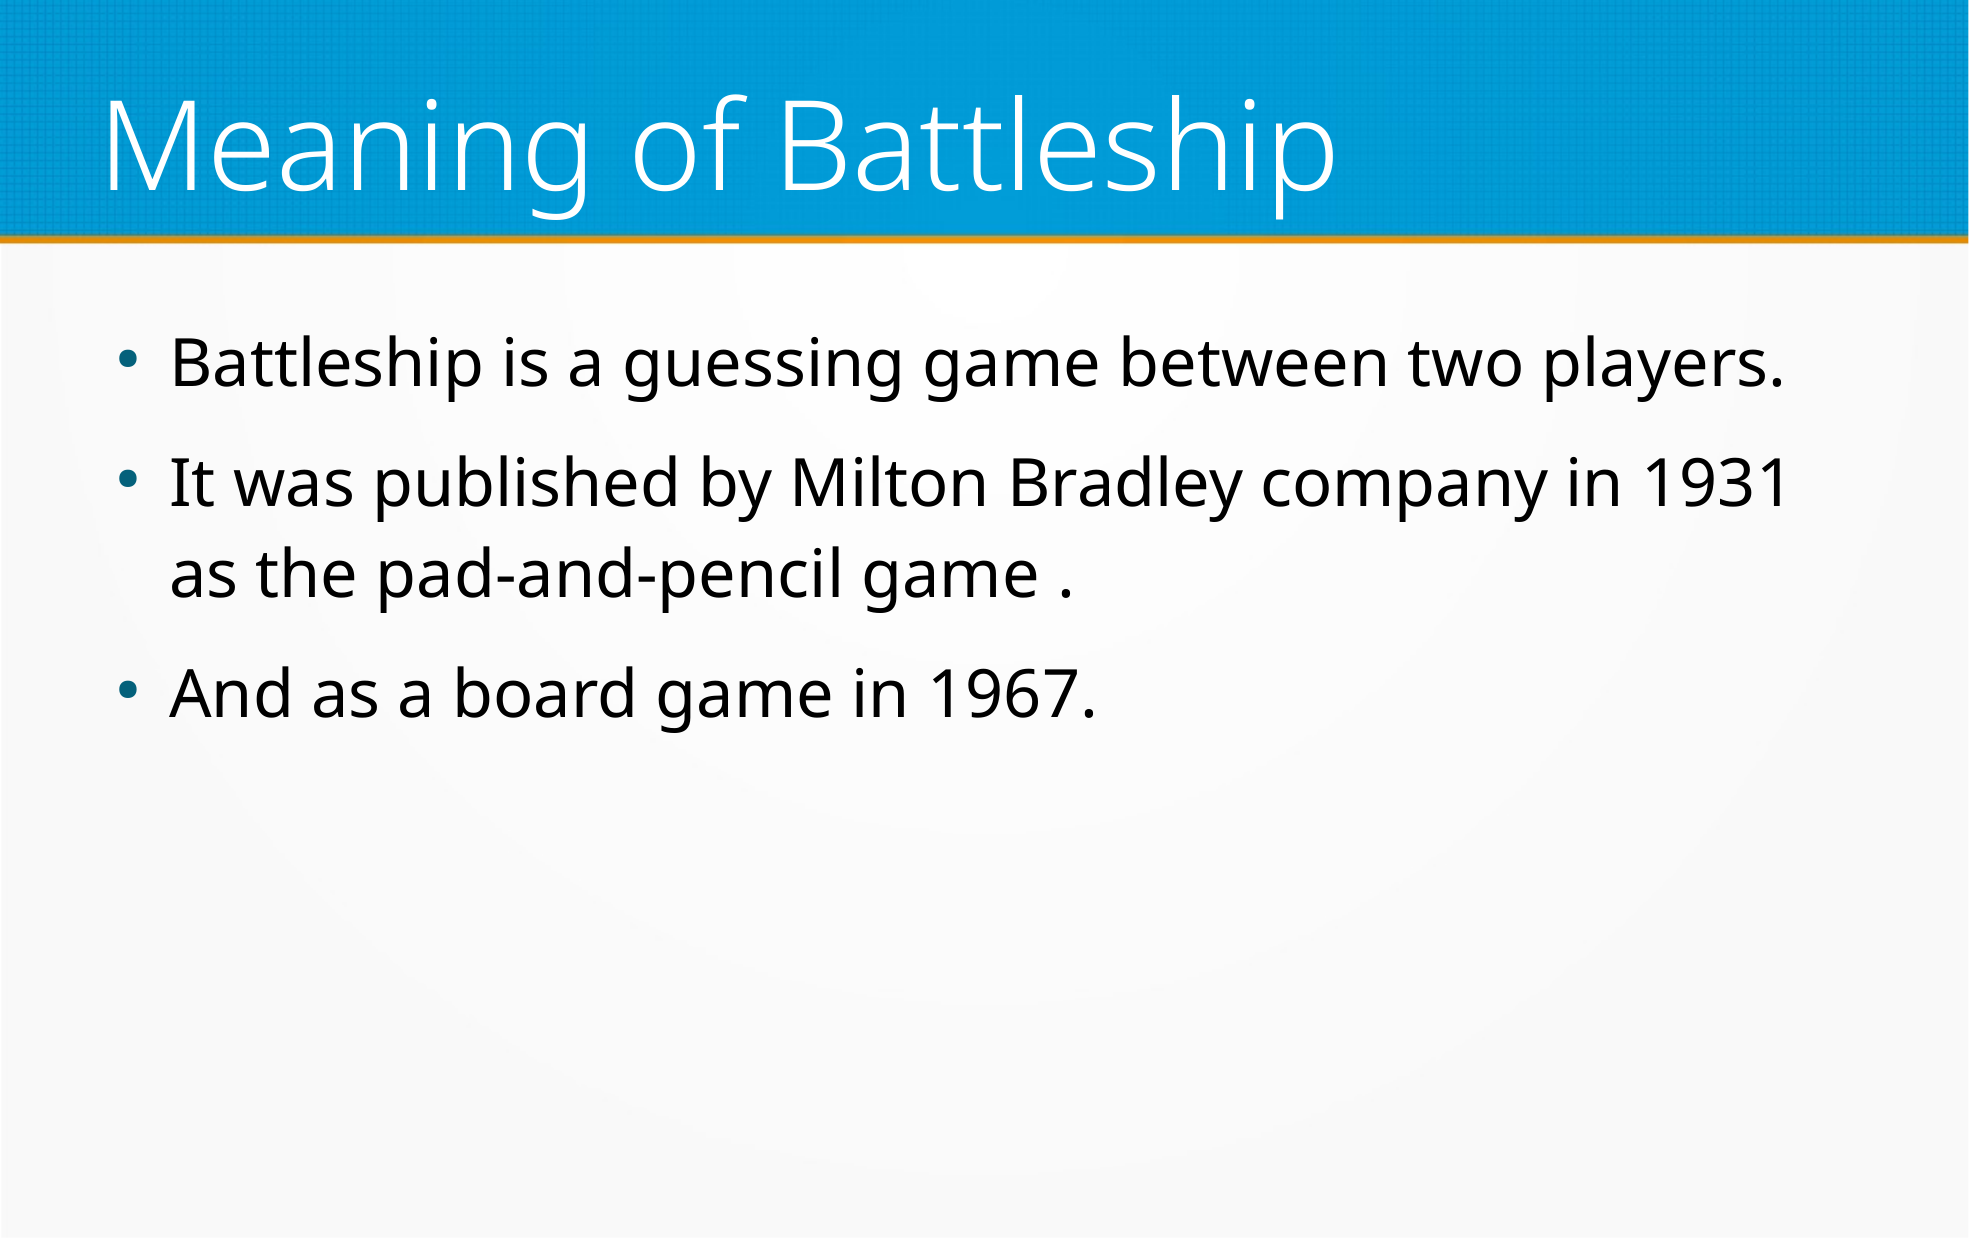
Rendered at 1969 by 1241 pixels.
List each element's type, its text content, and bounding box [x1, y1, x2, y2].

list Battleship is a guessing game between two players. It was published by Milton Bradley company in 1931 as the pad-and-pencil game . And as a board game in 1967. [98, 315, 1861, 1081]
title Meaning of Battleship [98, 19, 1870, 227]
picture [0, 233, 1969, 1241]
